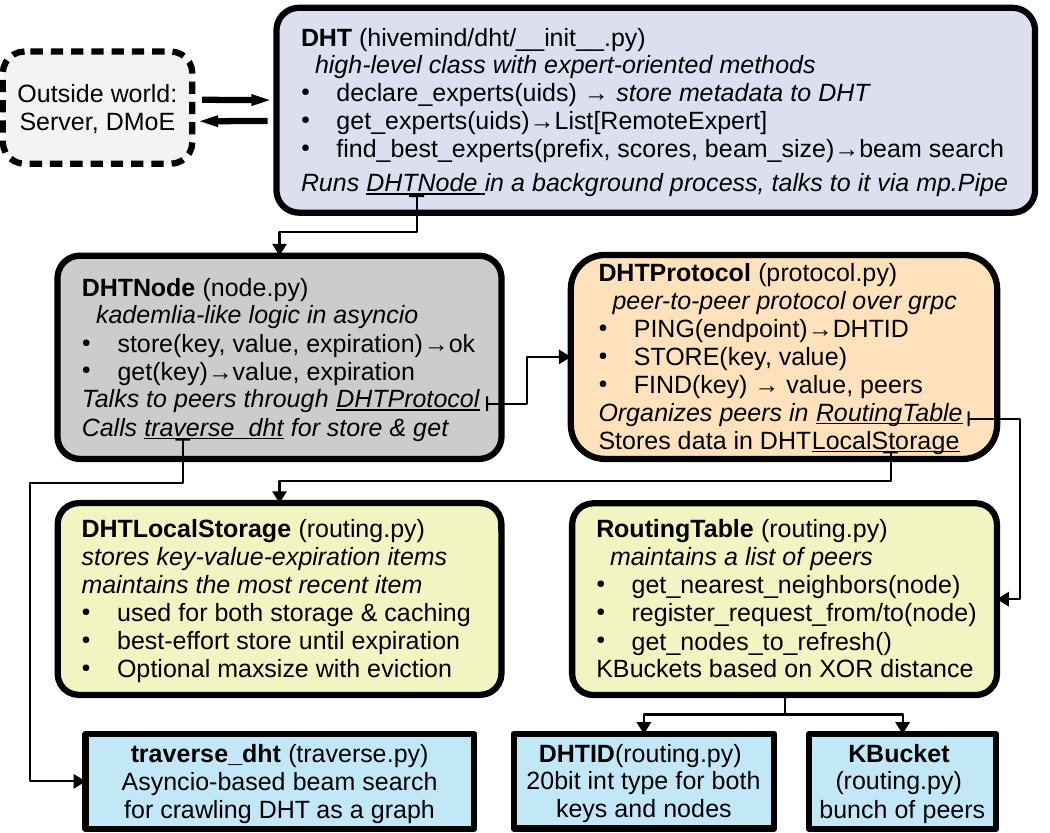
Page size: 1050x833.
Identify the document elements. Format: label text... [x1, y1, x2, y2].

text_box KBucket (routing.py) bunch of peers [808, 733, 997, 829]
text_box DHT (hivemind/dht/__init__.py) high-level class with expert-oriented methods declare_experts(uids) → store metadata to DHT get_experts(uids)→List[RemoteExpert] find_best_experts(prefix, scores, beam_size)→beam search Runs DHTNode in a background process, talks to it via mp.Pipe [276, 7, 1036, 213]
text_box DHTNode (node.py) kademlia-like logic in asyncio store(key, value, expiration)→ok get(key)→value, expiration Talks to peers through DHTProtocol Calls traverse_dht for store & get [57, 255, 502, 459]
text_box Outside world: Server, DMoE [2, 51, 193, 164]
text_box traverse_dht (traverse.py) Asyncio-based beam search for crawling DHT as a graph [85, 733, 475, 829]
text_box DHTLocalStorage (routing.py) stores key-value-expiration items maintains the most recent item used for both storage & caching best-effort store until expiration Optional maxsize with eviction [57, 503, 502, 695]
text_box DHTID(routing.py) 20bit int type for both keys and nodes [513, 733, 775, 829]
text_box RoutingTable (routing.py) maintains a list of peers get_nearest_neighbors(node) register_request_from/to(node) get_nodes_to_refresh() KBuckets based on XOR distance [572, 503, 998, 696]
text_box DHTProtocol (protocol.py) peer-to-peer protocol over grpc PING(endpoint)→DHTID STORE(key, value) FIND(key) → value, peers Organizes peers in RoutingTable Stores data in DHTLocalStorage [570, 254, 998, 459]
